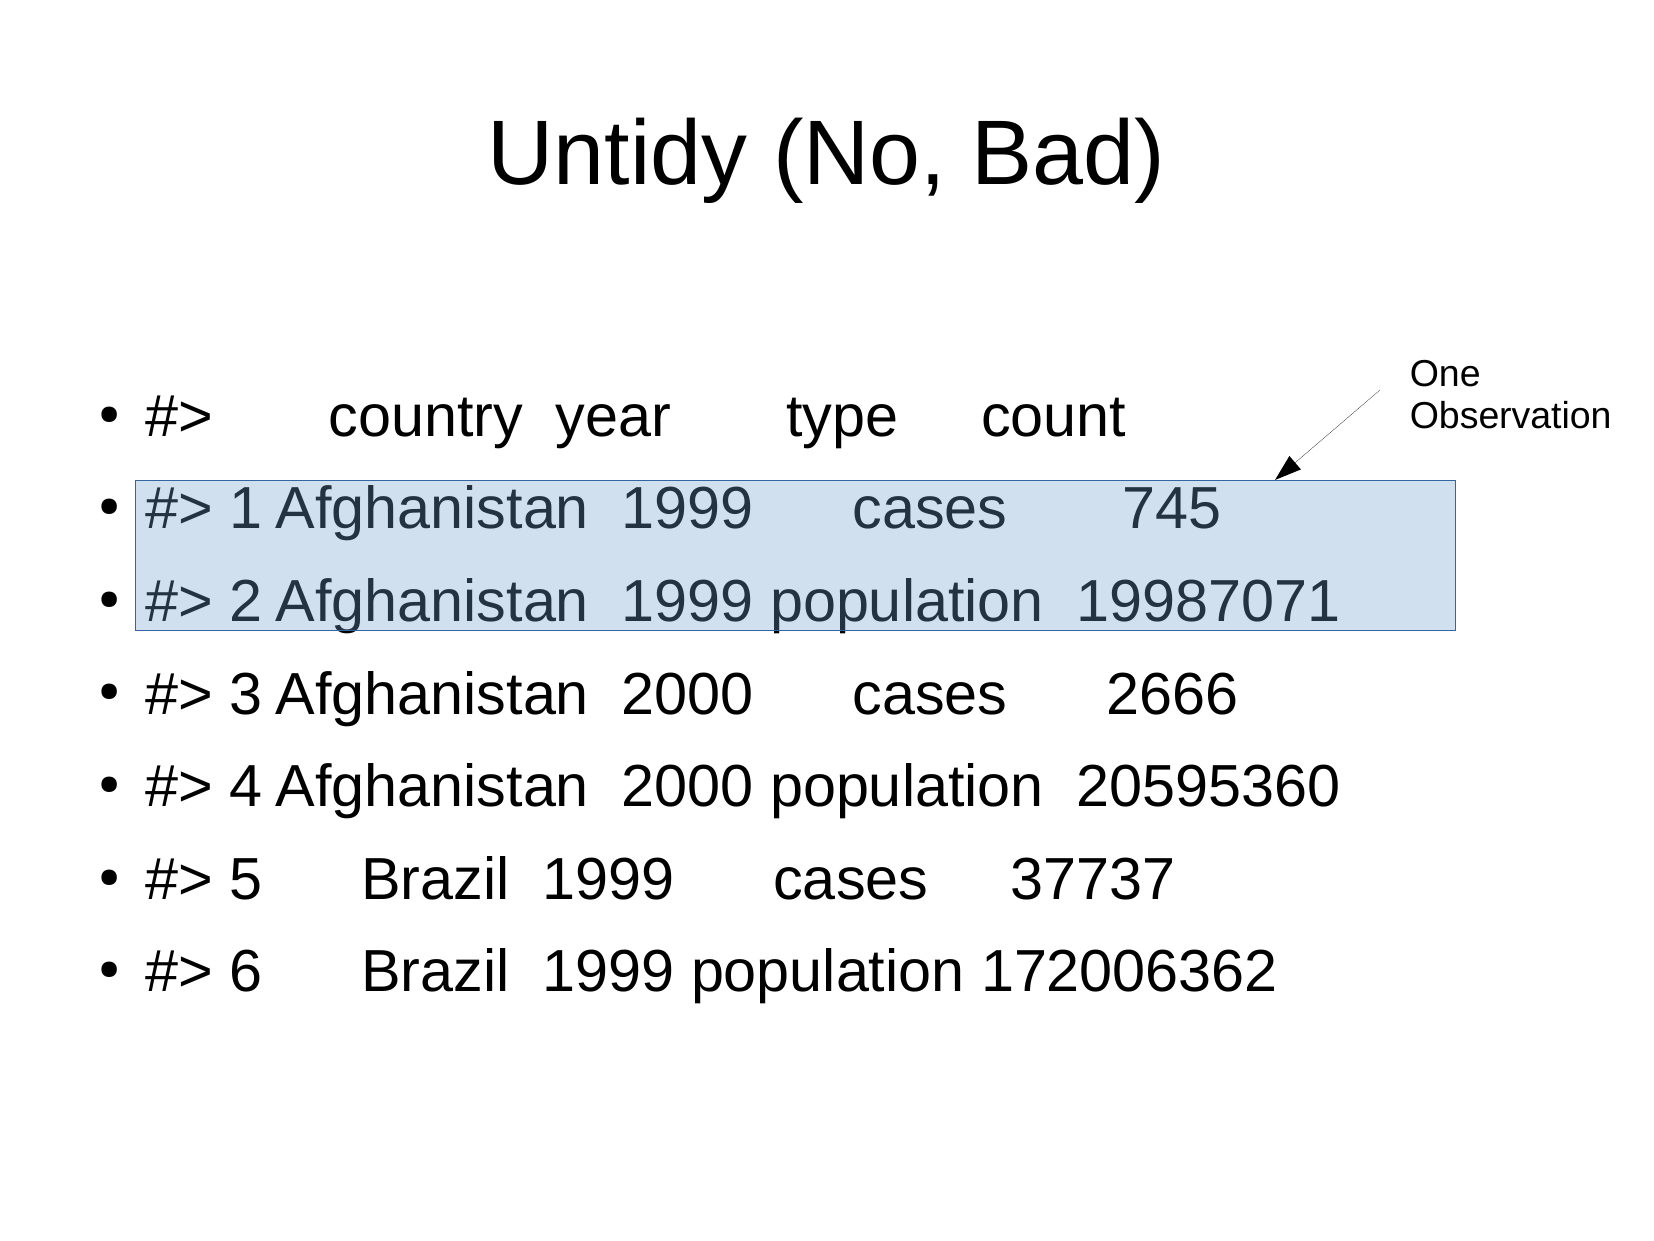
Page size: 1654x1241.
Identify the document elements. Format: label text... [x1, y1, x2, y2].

text_box [135, 480, 1456, 631]
title Untidy (No, Bad) [82, 49, 1571, 257]
text_box One Observation [1395, 345, 1627, 444]
list #> country year type count #> 1 Afghanistan 1999 cases 745 #> 2 Afghanistan 1999 population 19987071 #> 3 Afghanistan 2000 cases 2666 #> 4 Afghanistan 2000 population 20595360 #> 5 Brazil 1999 cases 37737 #> 6 Brazil 1999 population 172006362 [82, 290, 1571, 1010]
